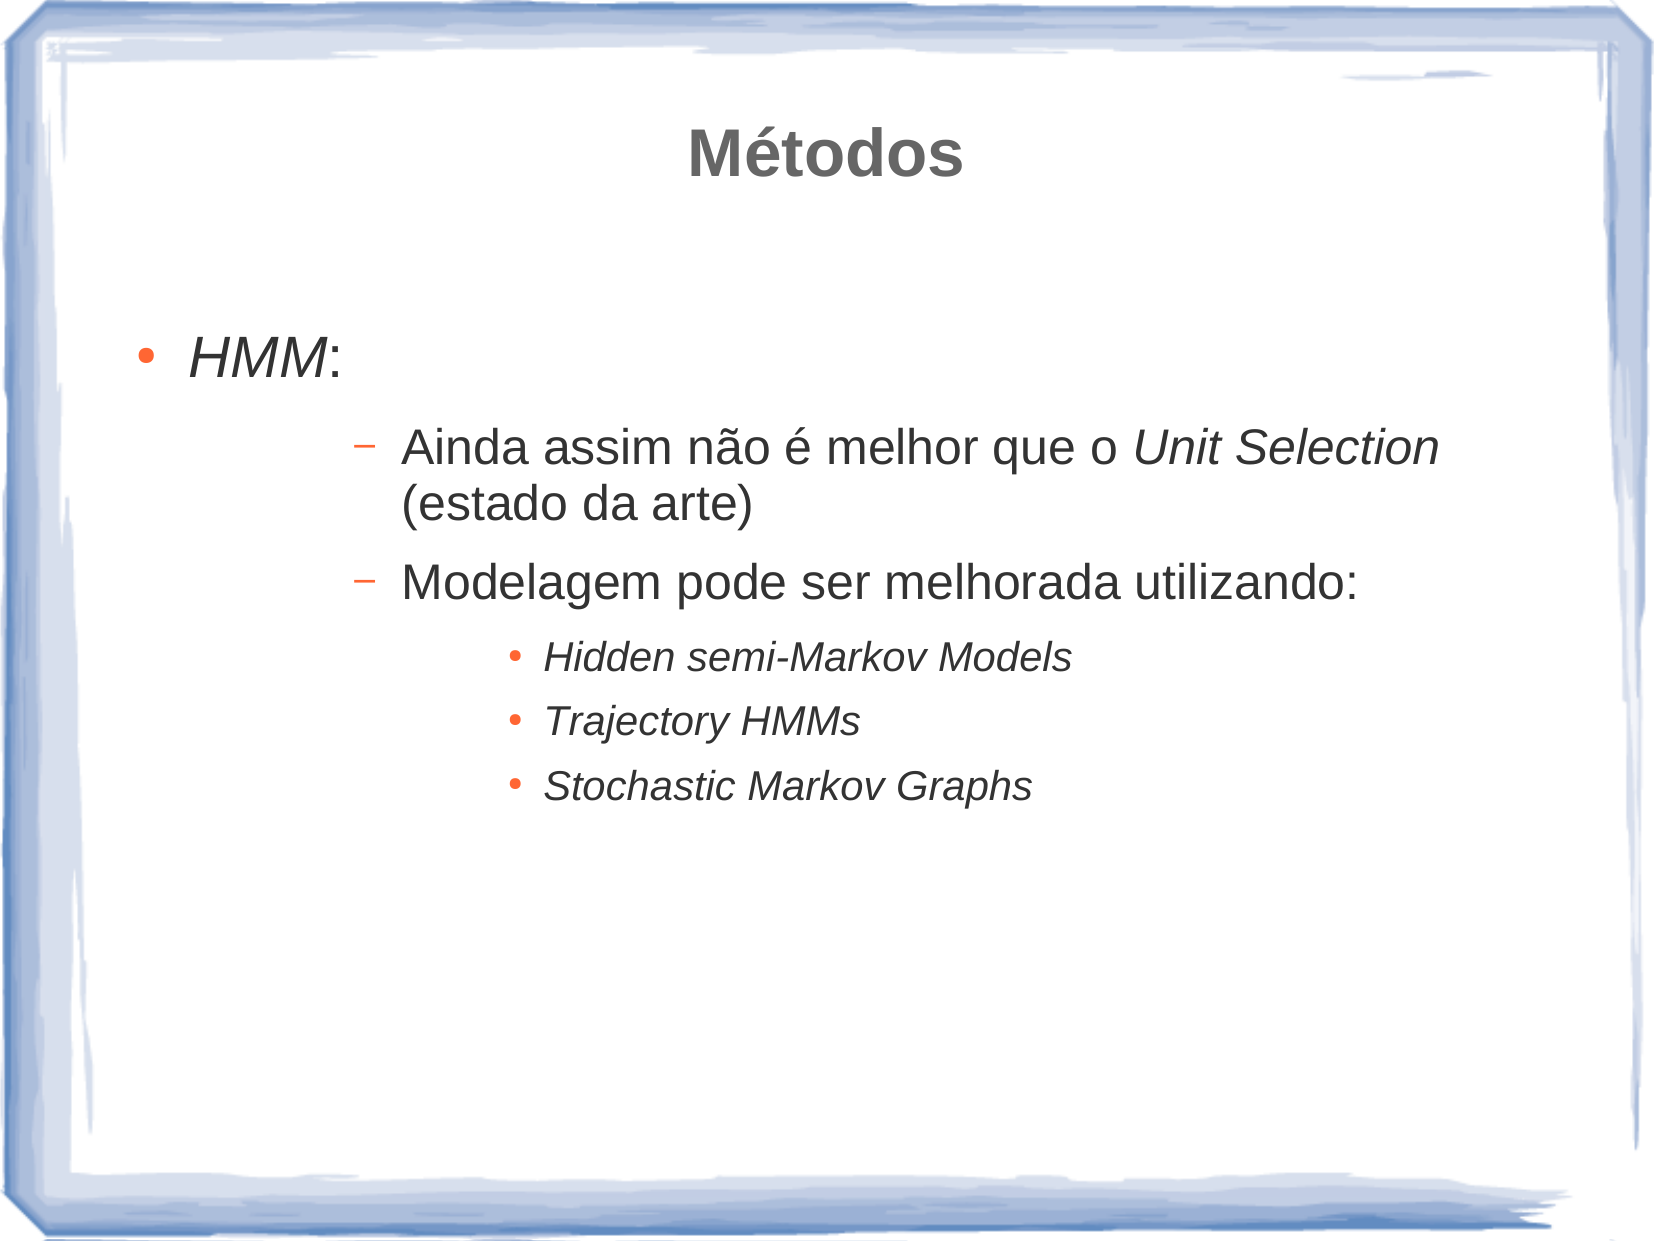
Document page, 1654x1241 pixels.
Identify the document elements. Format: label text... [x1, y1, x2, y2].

picture [0, 0, 1654, 1241]
list HMM: Ainda assim não é melhor que o Unit Selection (estado da arte) Modelagem pode ser melhorada utilizando: Hidden semi-Markov Models Trajectory HMMs Stochastic Markov Graphs [118, 324, 1571, 1045]
title Métodos [82, 49, 1571, 257]
